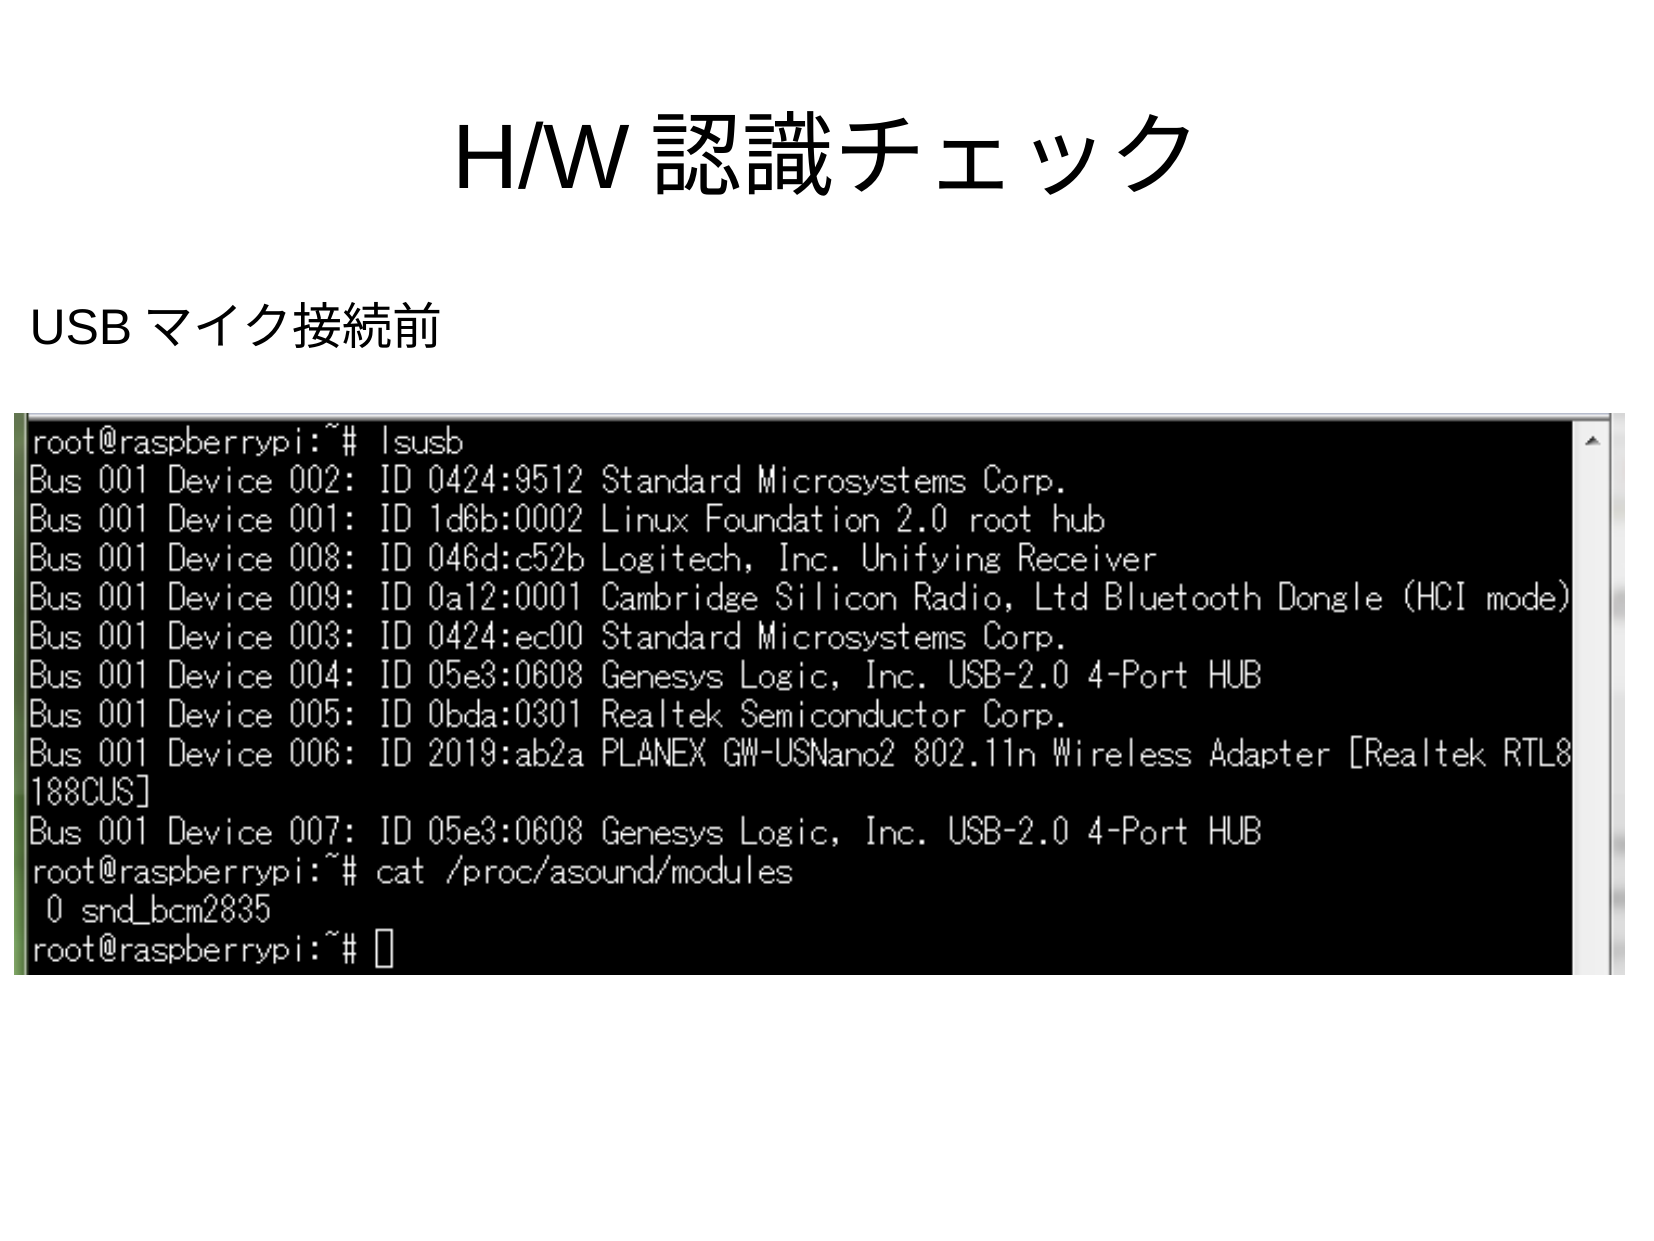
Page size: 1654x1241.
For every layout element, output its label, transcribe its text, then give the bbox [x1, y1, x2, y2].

title H/W認識チェック [82, 49, 1571, 257]
text_box USBマイク接続前 [29, 265, 650, 384]
picture [14, 413, 1625, 975]
